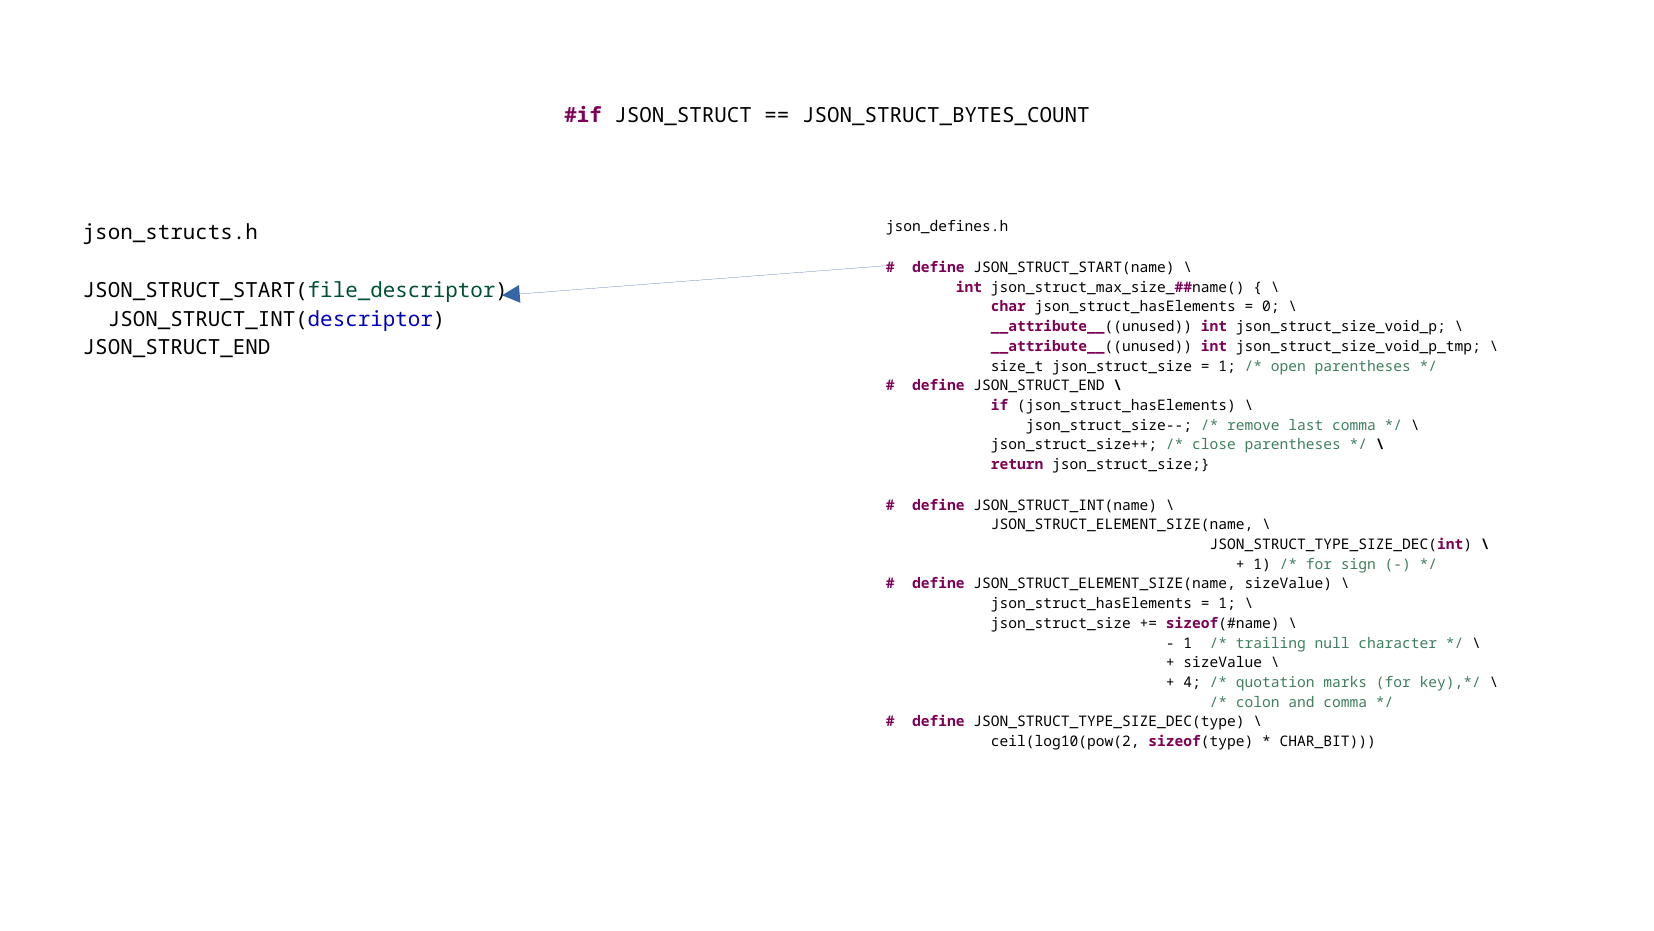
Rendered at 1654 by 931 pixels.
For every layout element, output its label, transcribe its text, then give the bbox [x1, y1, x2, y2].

list json_defines.h # define JSON_STRUCT_START(name) \ int json_struct_max_size_##name() { \ char json_struct_hasElements = 0; \ __attribute__((unused)) int json_struct_size_void_p; \ __attribute__((unused)) int json_struct_size_void_p_tmp; \ size_t json_struct_size = 1; /* open parentheses */ # define JSON_STRUCT_END \ if (json_struct_hasElements) \ json_struct_size--; /* remove last comma */ \ json_struct_size++; /* close parentheses */ \ return json_struct_size;} # define JSON_STRUCT_INT(name) \ JSON_STRUCT_ELEMENT_SIZE(name, \ JSON_STRUCT_TYPE_SIZE_DEC(int) \ + 1) /* for sign (-) */ # define JSON_STRUCT_ELEMENT_SIZE(name, sizeValue) \ json_struct_hasElements = 1; \ json_struct_size += sizeof(#name) \ - 1 /* trailing null character */ \ + sizeValue \ + 4; /* quotation marks (for key),*/ \ /* colon and comma */ # define JSON_STRUCT_TYPE_SIZE_DEC(type) \ ceil(log10(pow(2, sizeof(type) * CHAR_BIT))) [885, 216, 1571, 756]
list json_structs.h JSON_STRUCT_START(file_descriptor) JSON_STRUCT_INT(descriptor) JSON_STRUCT_END [82, 217, 827, 758]
title #if JSON_STRUCT == JSON_STRUCT_BYTES_COUNT [82, 37, 1571, 193]
